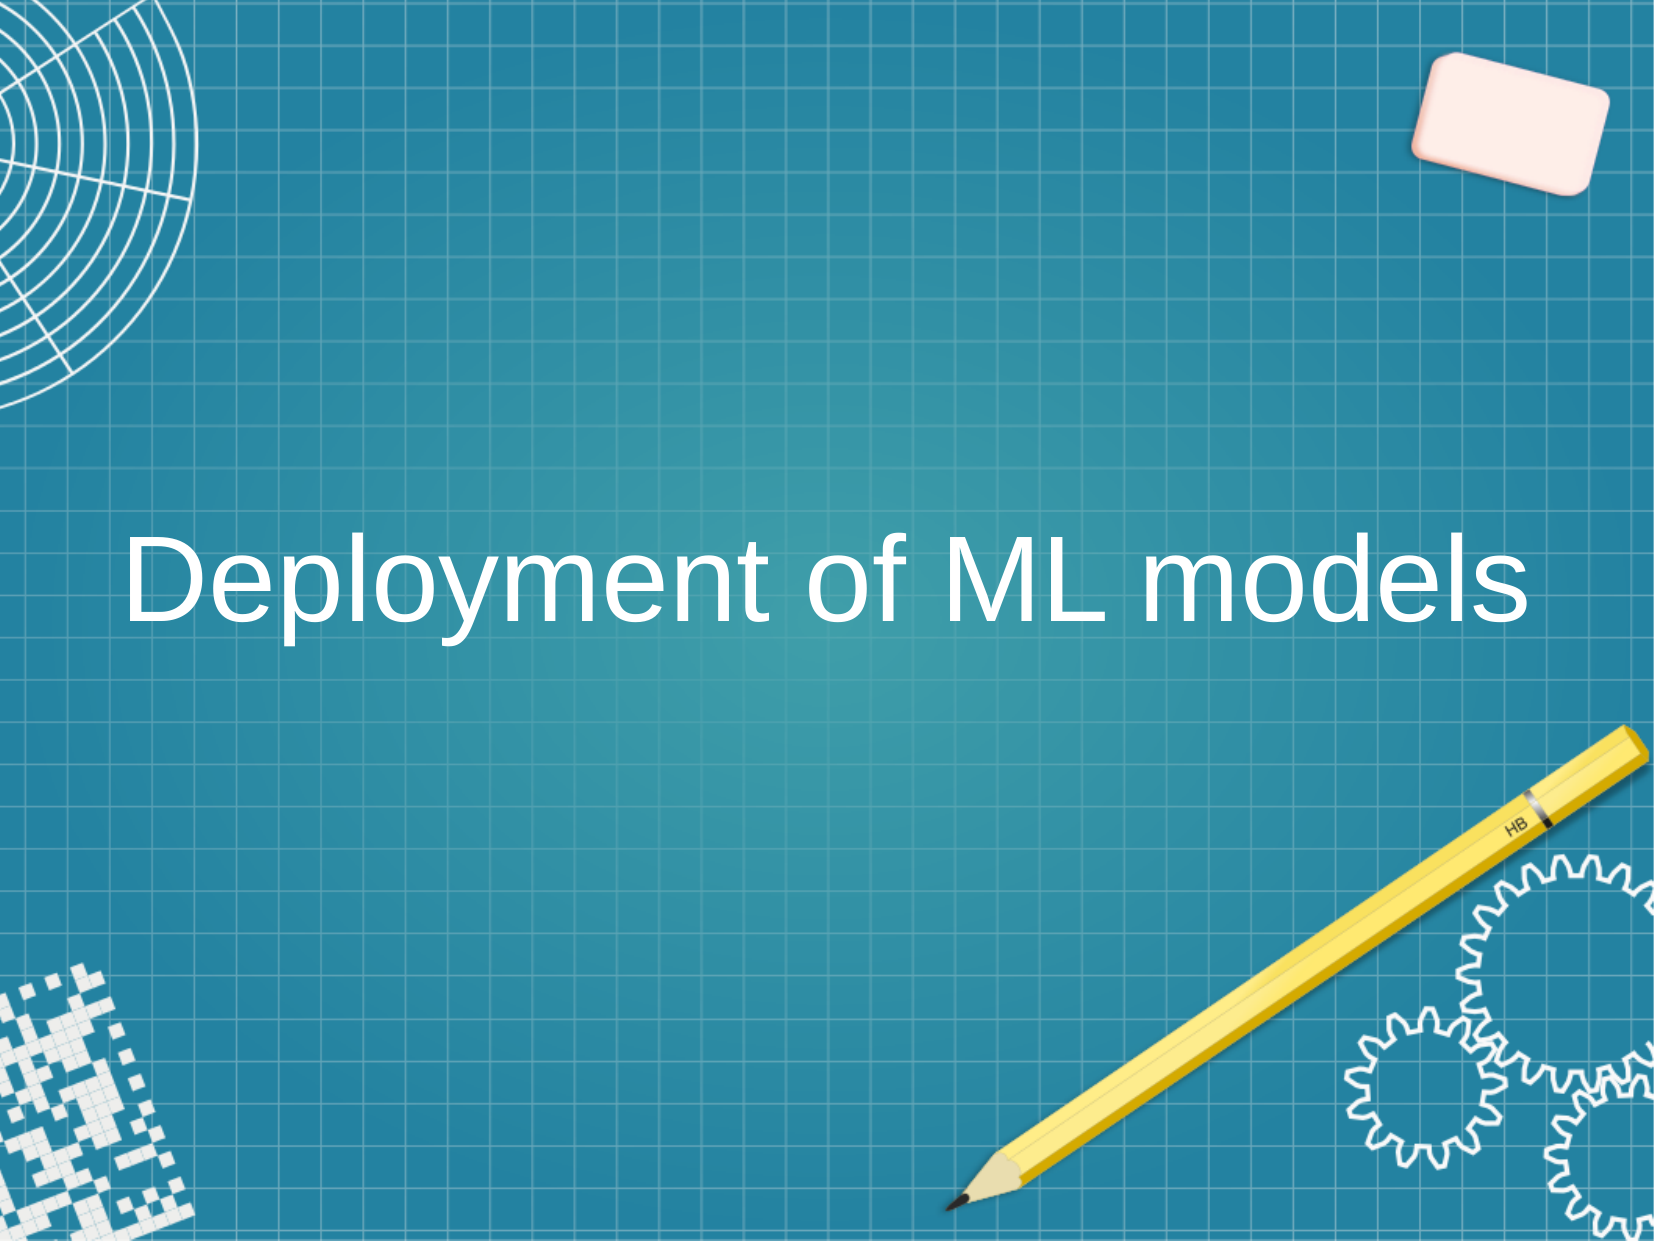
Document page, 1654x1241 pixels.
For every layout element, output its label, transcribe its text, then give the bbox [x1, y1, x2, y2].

picture [0, 0, 1654, 1241]
title Deployment of ML models [82, 437, 1571, 721]
